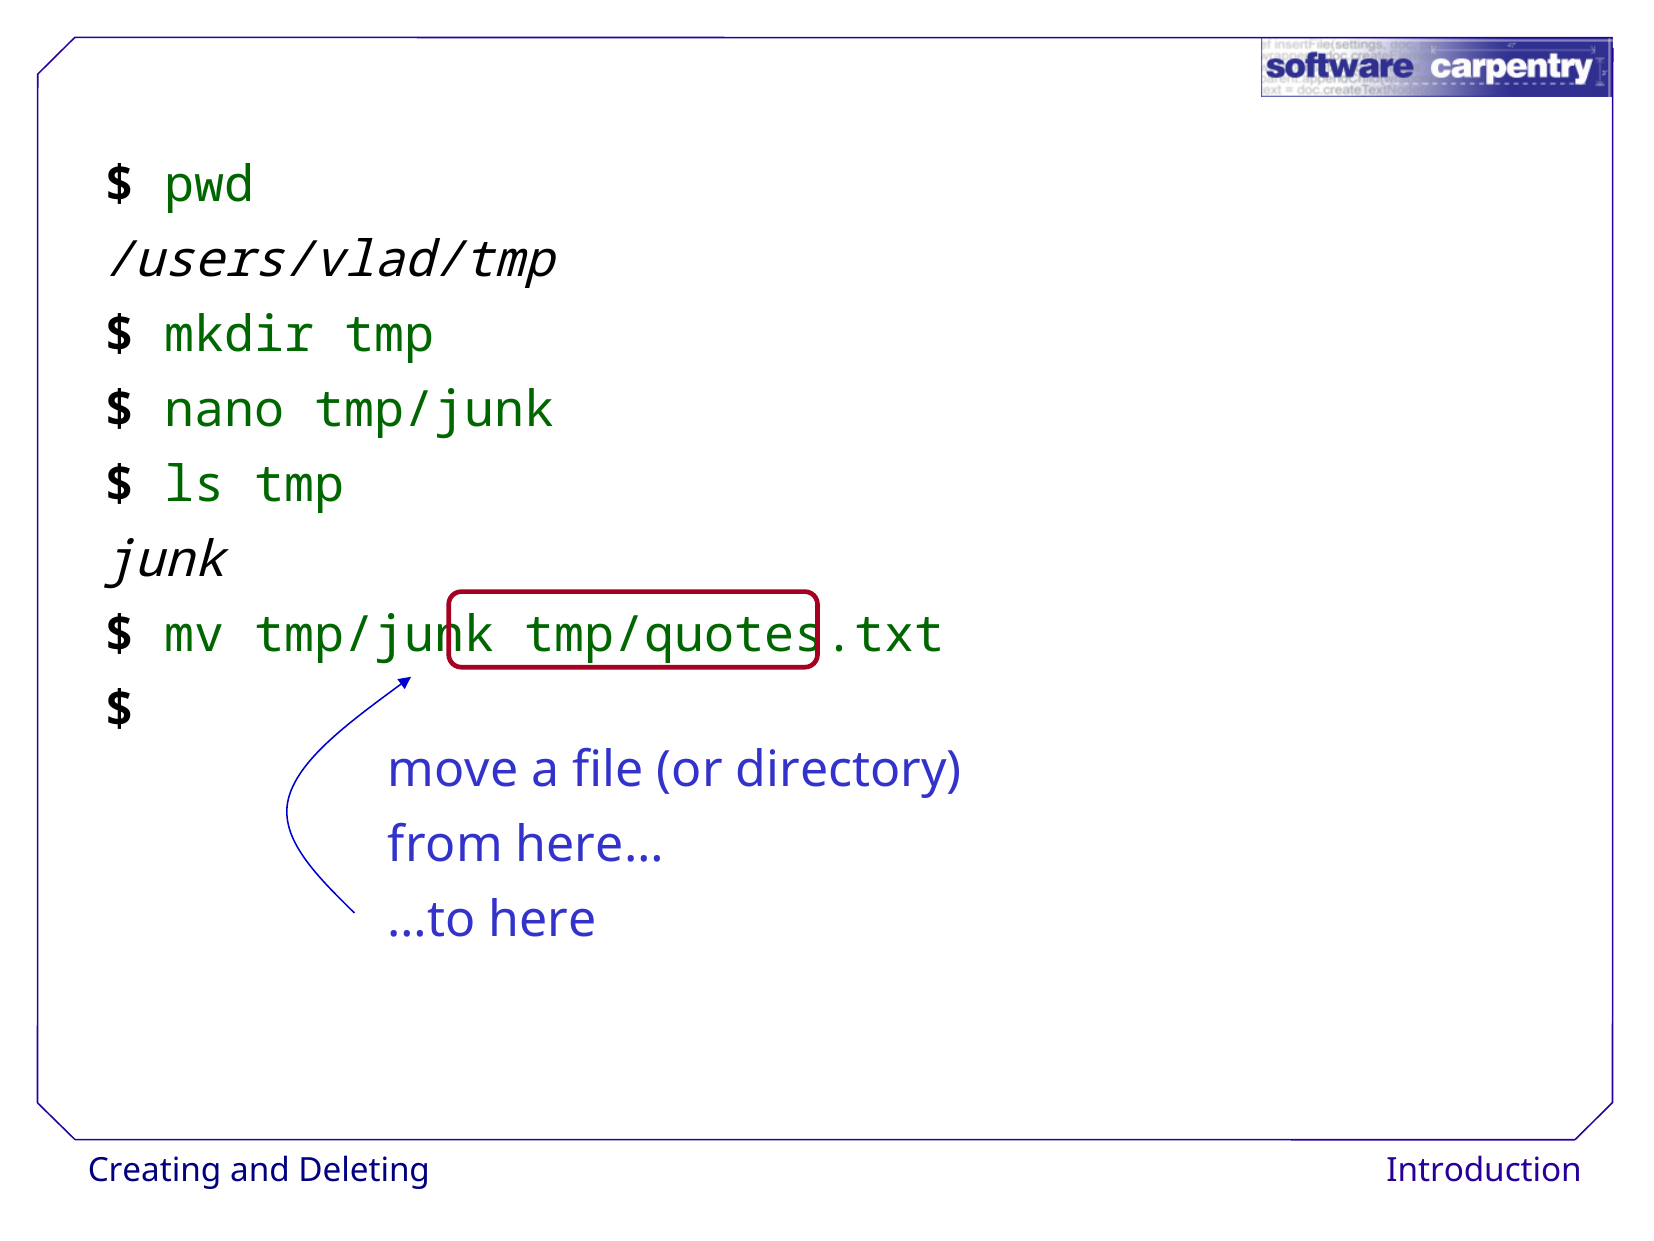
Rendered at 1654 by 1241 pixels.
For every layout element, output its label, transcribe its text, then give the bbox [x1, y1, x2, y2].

picture [1261, 39, 1613, 97]
text_box move a file (or directory) from here… …to here [373, 714, 1234, 970]
text_box $ pwd /users/vlad/tmp $ mkdir tmp $ nano tmp/junk $ ls tmp junk $ mv tmp/junk tmp/quotes.txt $ [89, 128, 1512, 1121]
